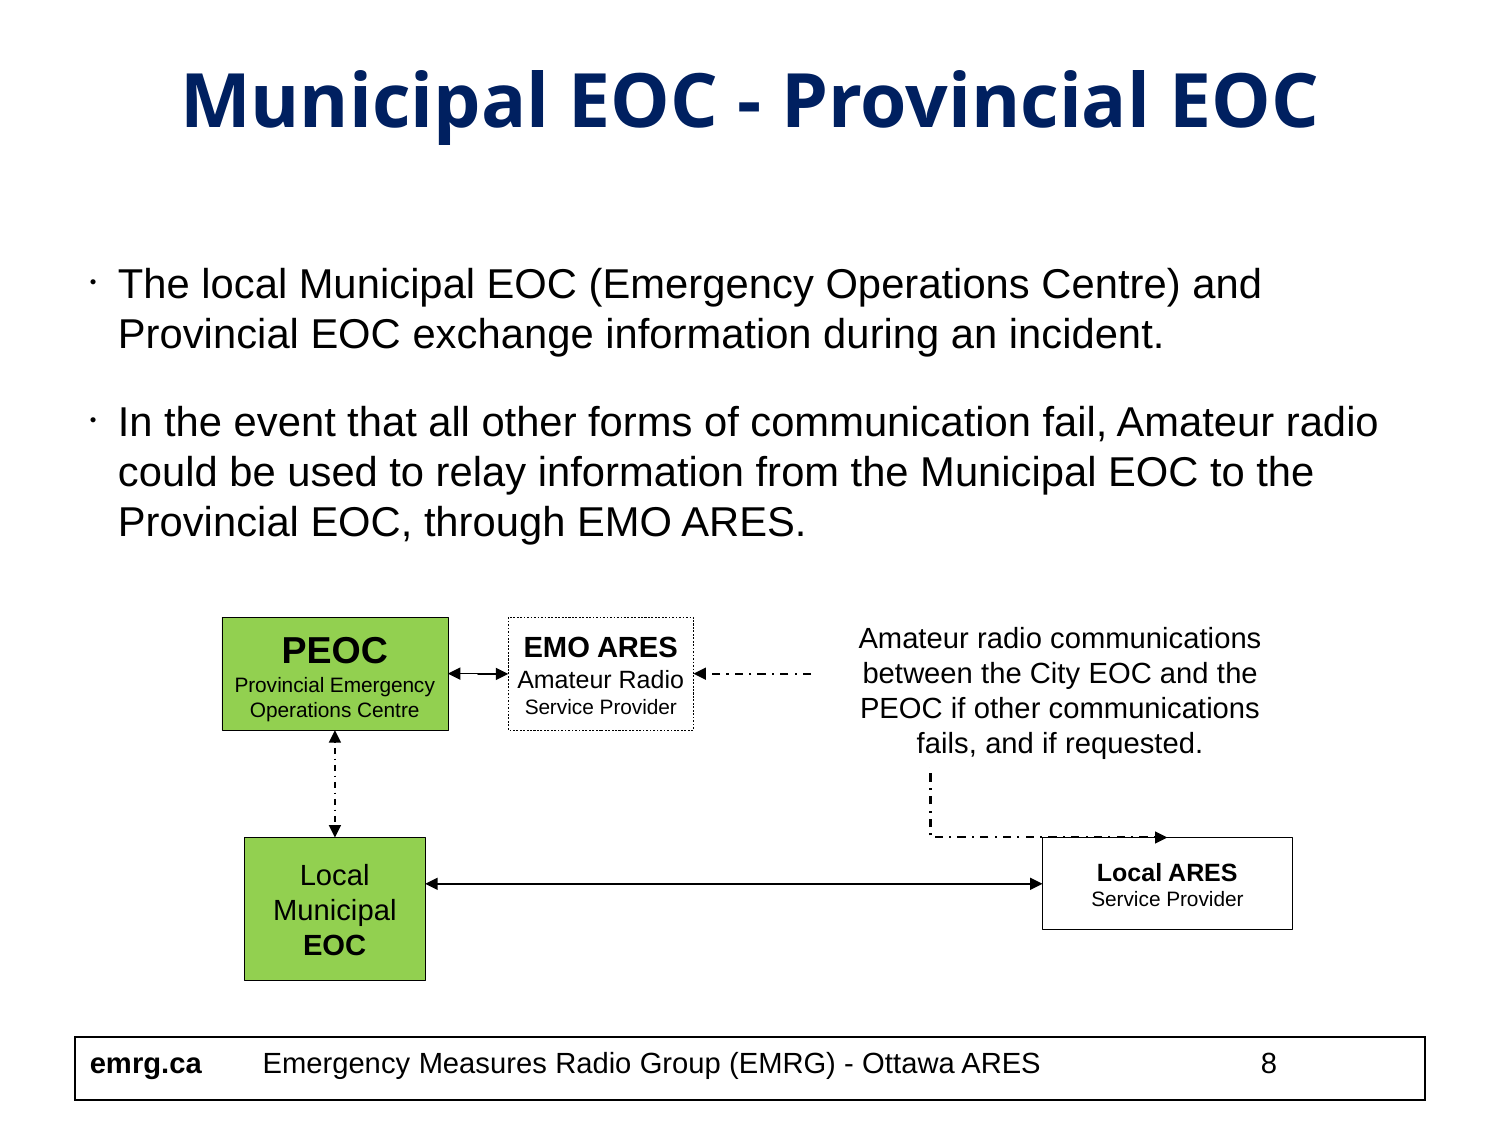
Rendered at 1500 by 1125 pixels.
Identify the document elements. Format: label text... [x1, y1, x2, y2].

title Municipal EOC - Provincial EOC [75, 45, 1425, 233]
text_box Local ARES Service Provider [1042, 837, 1293, 930]
text_box Amateur radio communications between the City EOC and the PEOC if other communications fails, and if requested. [812, 612, 1309, 767]
text_box The local Municipal EOC (Emergency Operations Centre) and Provincial EOC exchange information during an incident. In the event that all other forms of communication fail, Amateur radio could be used to relay information from the Municipal EOC to the Provincial EOC, through EMO ARES. [74, 249, 1425, 553]
text_box PEOC Provincial Emergency Operations Centre [221, 617, 448, 731]
slide_number <number> [1246, 1037, 1425, 1103]
text_box EMO ARES Amateur Radio Service Provider [508, 617, 694, 731]
footer Emergency Measures Radio Group (EMRG) - Ottawa ARES [247, 1037, 1238, 1103]
text_box Local Municipal EOC [244, 837, 426, 981]
